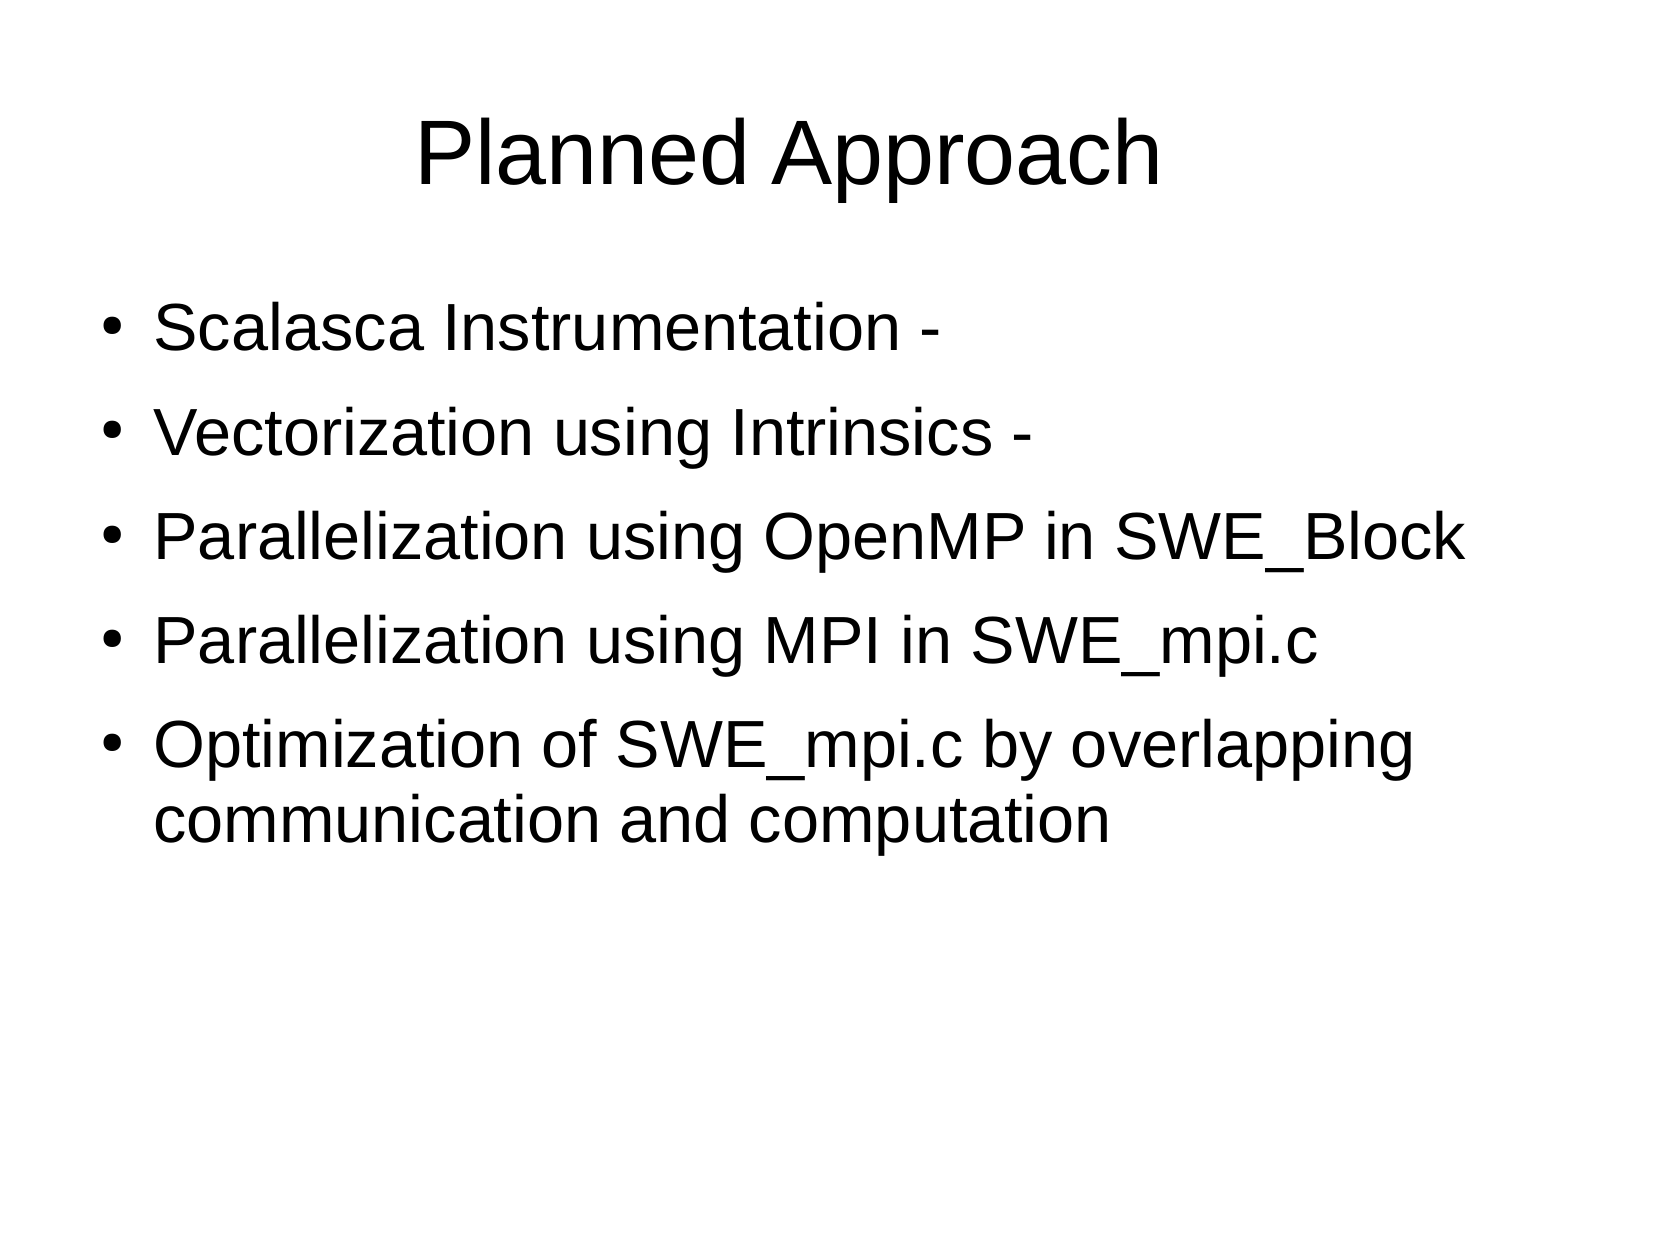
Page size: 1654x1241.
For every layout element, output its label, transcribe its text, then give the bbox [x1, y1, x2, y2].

title Planned Approach [82, 49, 1571, 257]
list Scalasca Instrumentation - Vectorization using Intrinsics - Parallelization using OpenMP in SWE_Block Parallelization using MPI in SWE_mpi.c Optimization of SWE_mpi.c by overlapping communication and computation [82, 290, 1571, 1010]
